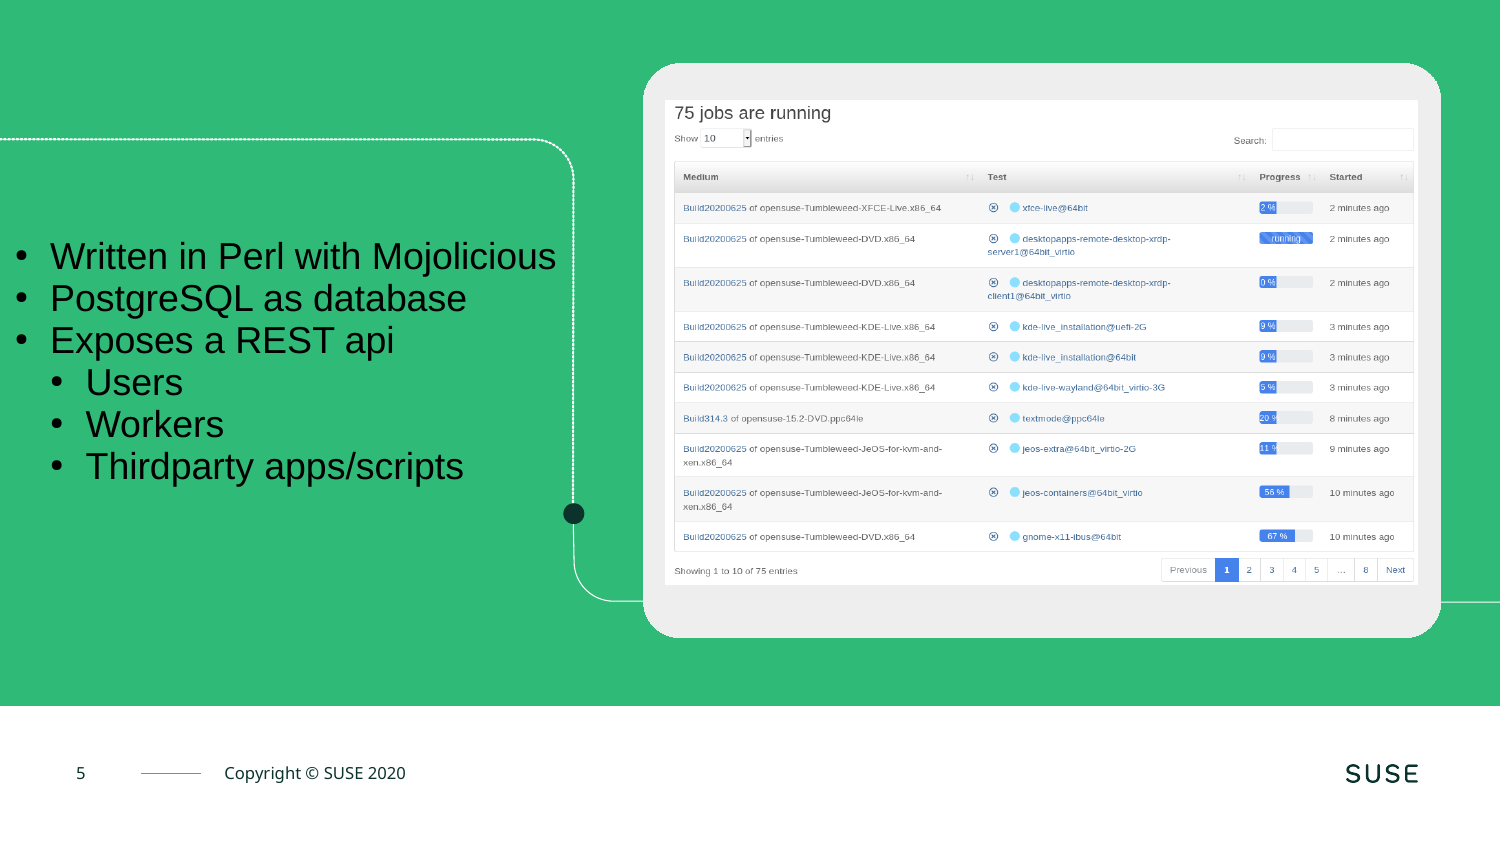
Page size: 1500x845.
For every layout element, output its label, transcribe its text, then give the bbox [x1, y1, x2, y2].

text_box Written in Perl with Mojolicious PostgreSQL as database Exposes a REST api Users Workers Thirdparty apps/scripts [0, 228, 572, 495]
text_box [643, 63, 1441, 638]
picture [1346, 764, 1418, 783]
picture [665, 100, 1418, 586]
